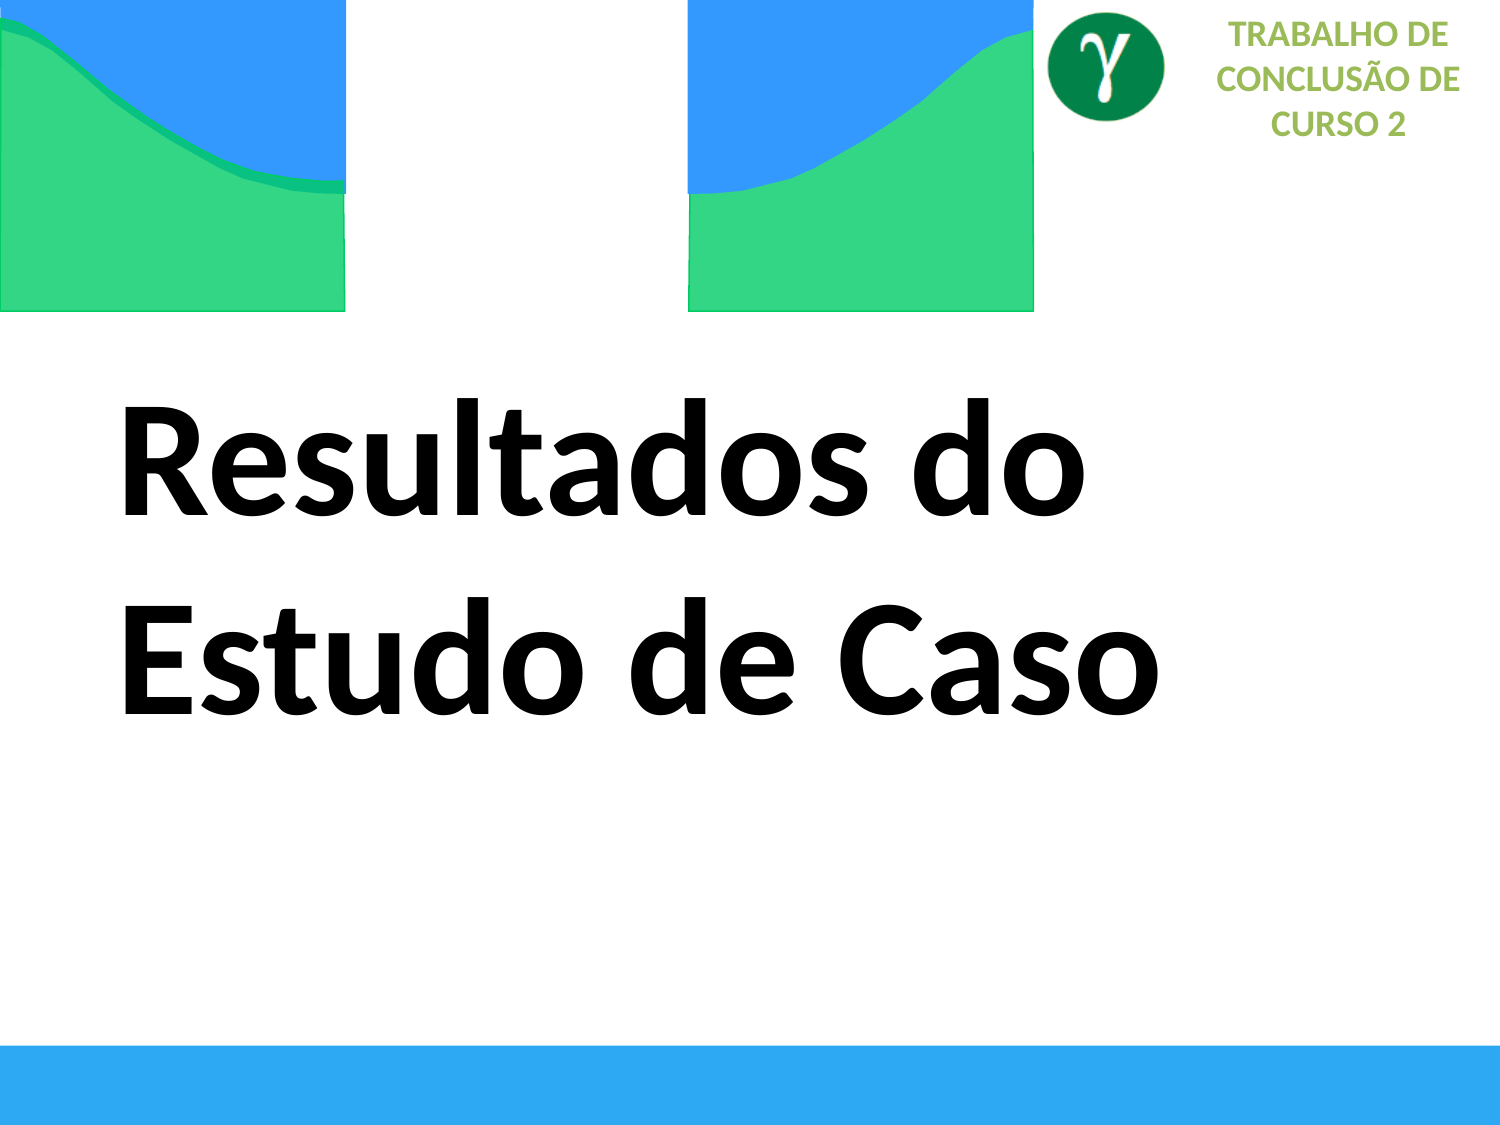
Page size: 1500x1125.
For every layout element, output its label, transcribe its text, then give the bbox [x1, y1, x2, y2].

text_box [0, 1045, 1500, 1125]
text_box Resultados do Estudo de Caso [101, 148, 1399, 948]
text_box [0, 0, 346, 312]
text_box TRABALHO DE CONCLUSÃO DE CURSO 2 [1177, 1, 1500, 197]
text_box [688, 0, 1033, 148]
picture [1033, 0, 1178, 130]
